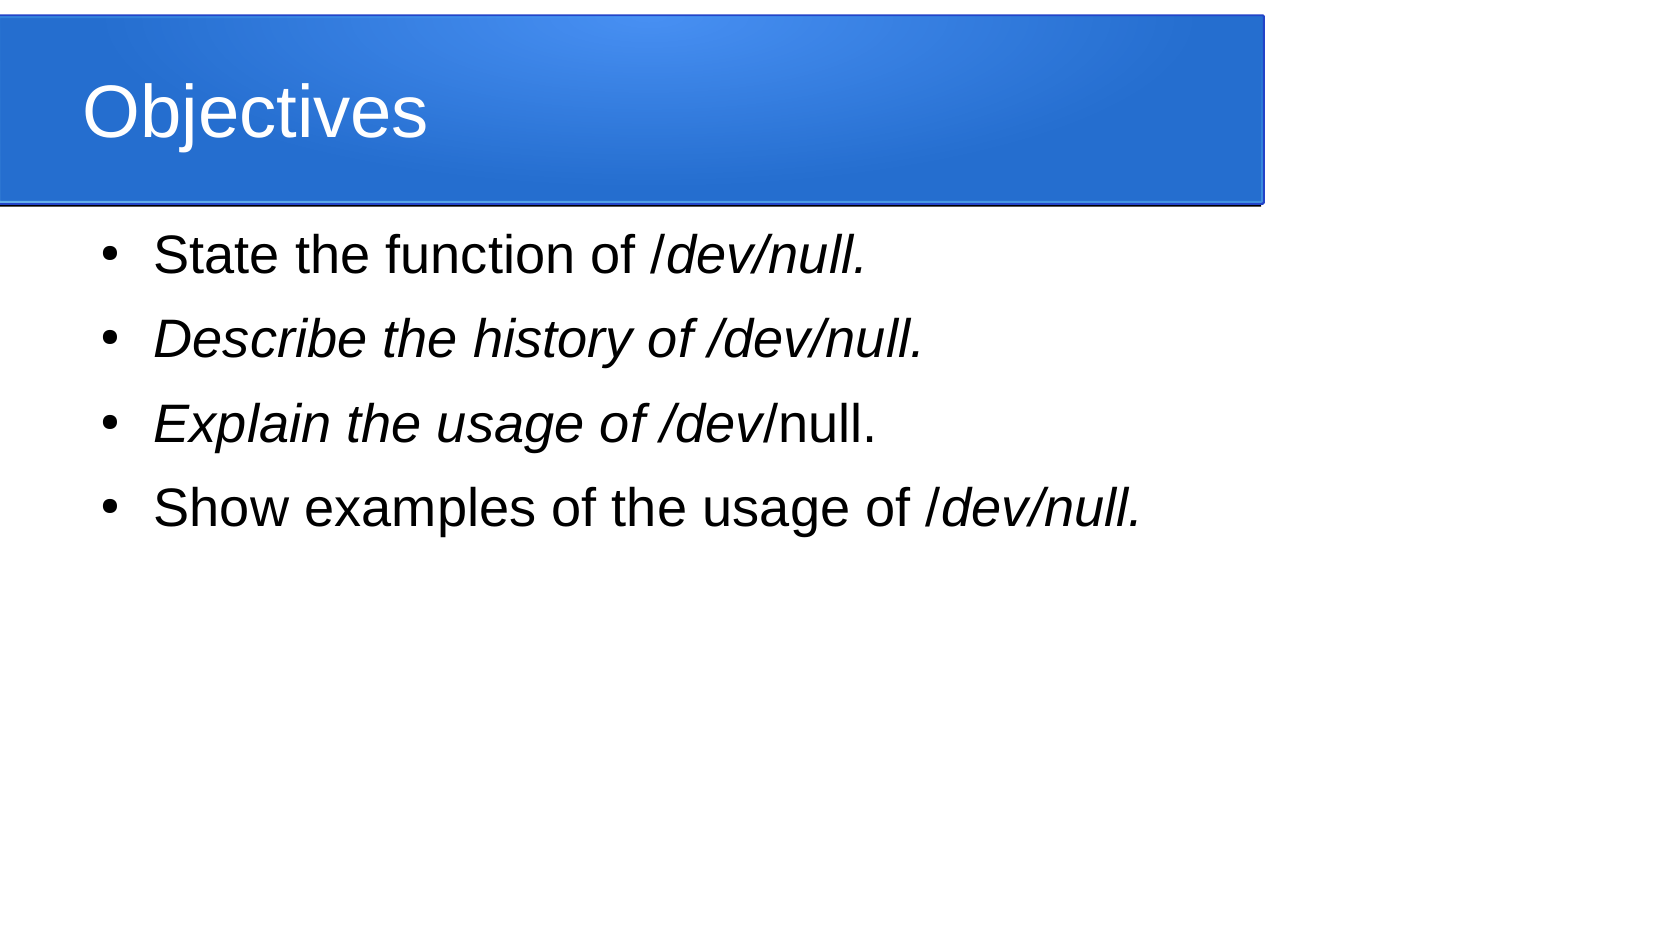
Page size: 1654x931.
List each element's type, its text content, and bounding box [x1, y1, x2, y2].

list State the function of /dev/null. Describe the history of /dev/null. Explain the usage of /dev/null. Show examples of the usage of /dev/null. [82, 224, 1571, 764]
title Objectives [82, 35, 1235, 189]
